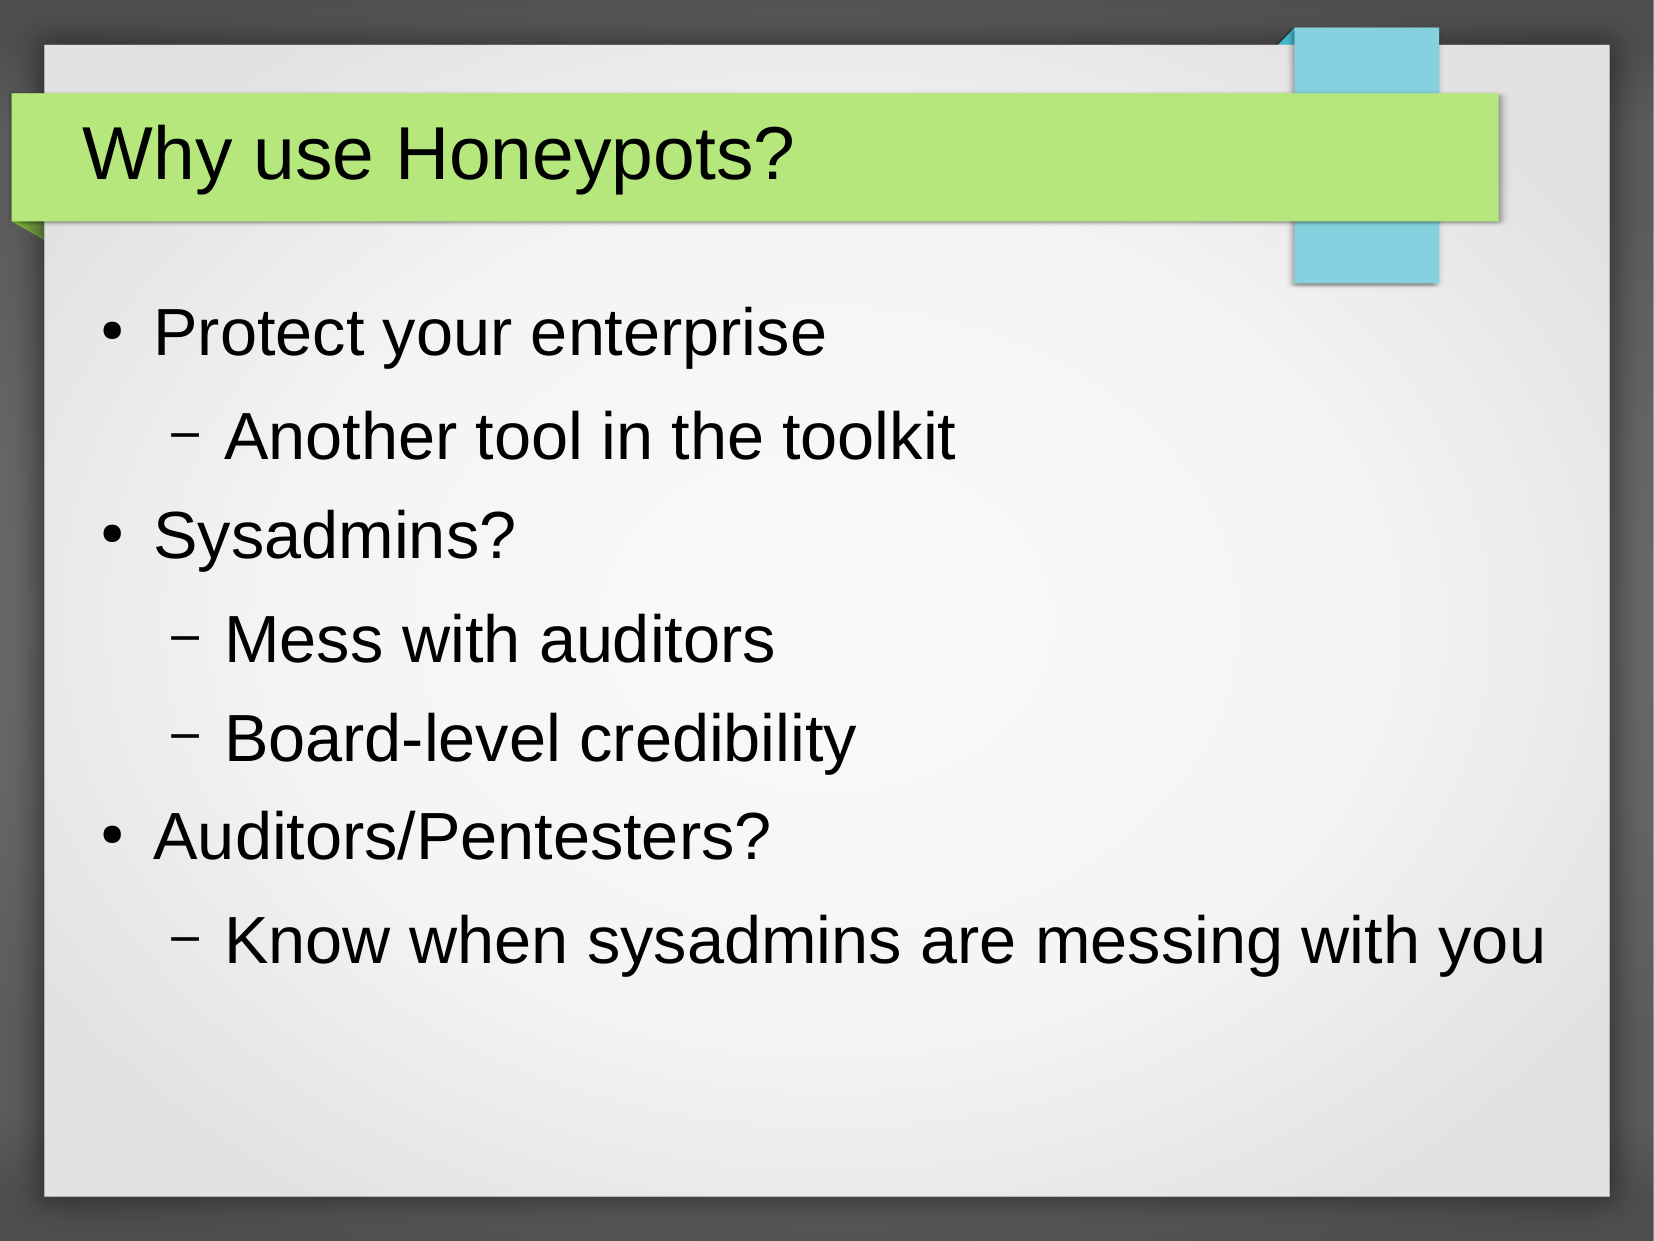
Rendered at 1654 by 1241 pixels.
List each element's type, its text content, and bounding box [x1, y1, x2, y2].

list Protect your enterprise Another tool in the toolkit Sysadmins? Mess with auditors Board-level credibility Auditors/Pentesters? Know when sysadmins are messing with you [82, 295, 1571, 1063]
title Why use Honeypots? [82, 94, 1264, 213]
picture [0, 0, 1654, 1241]
